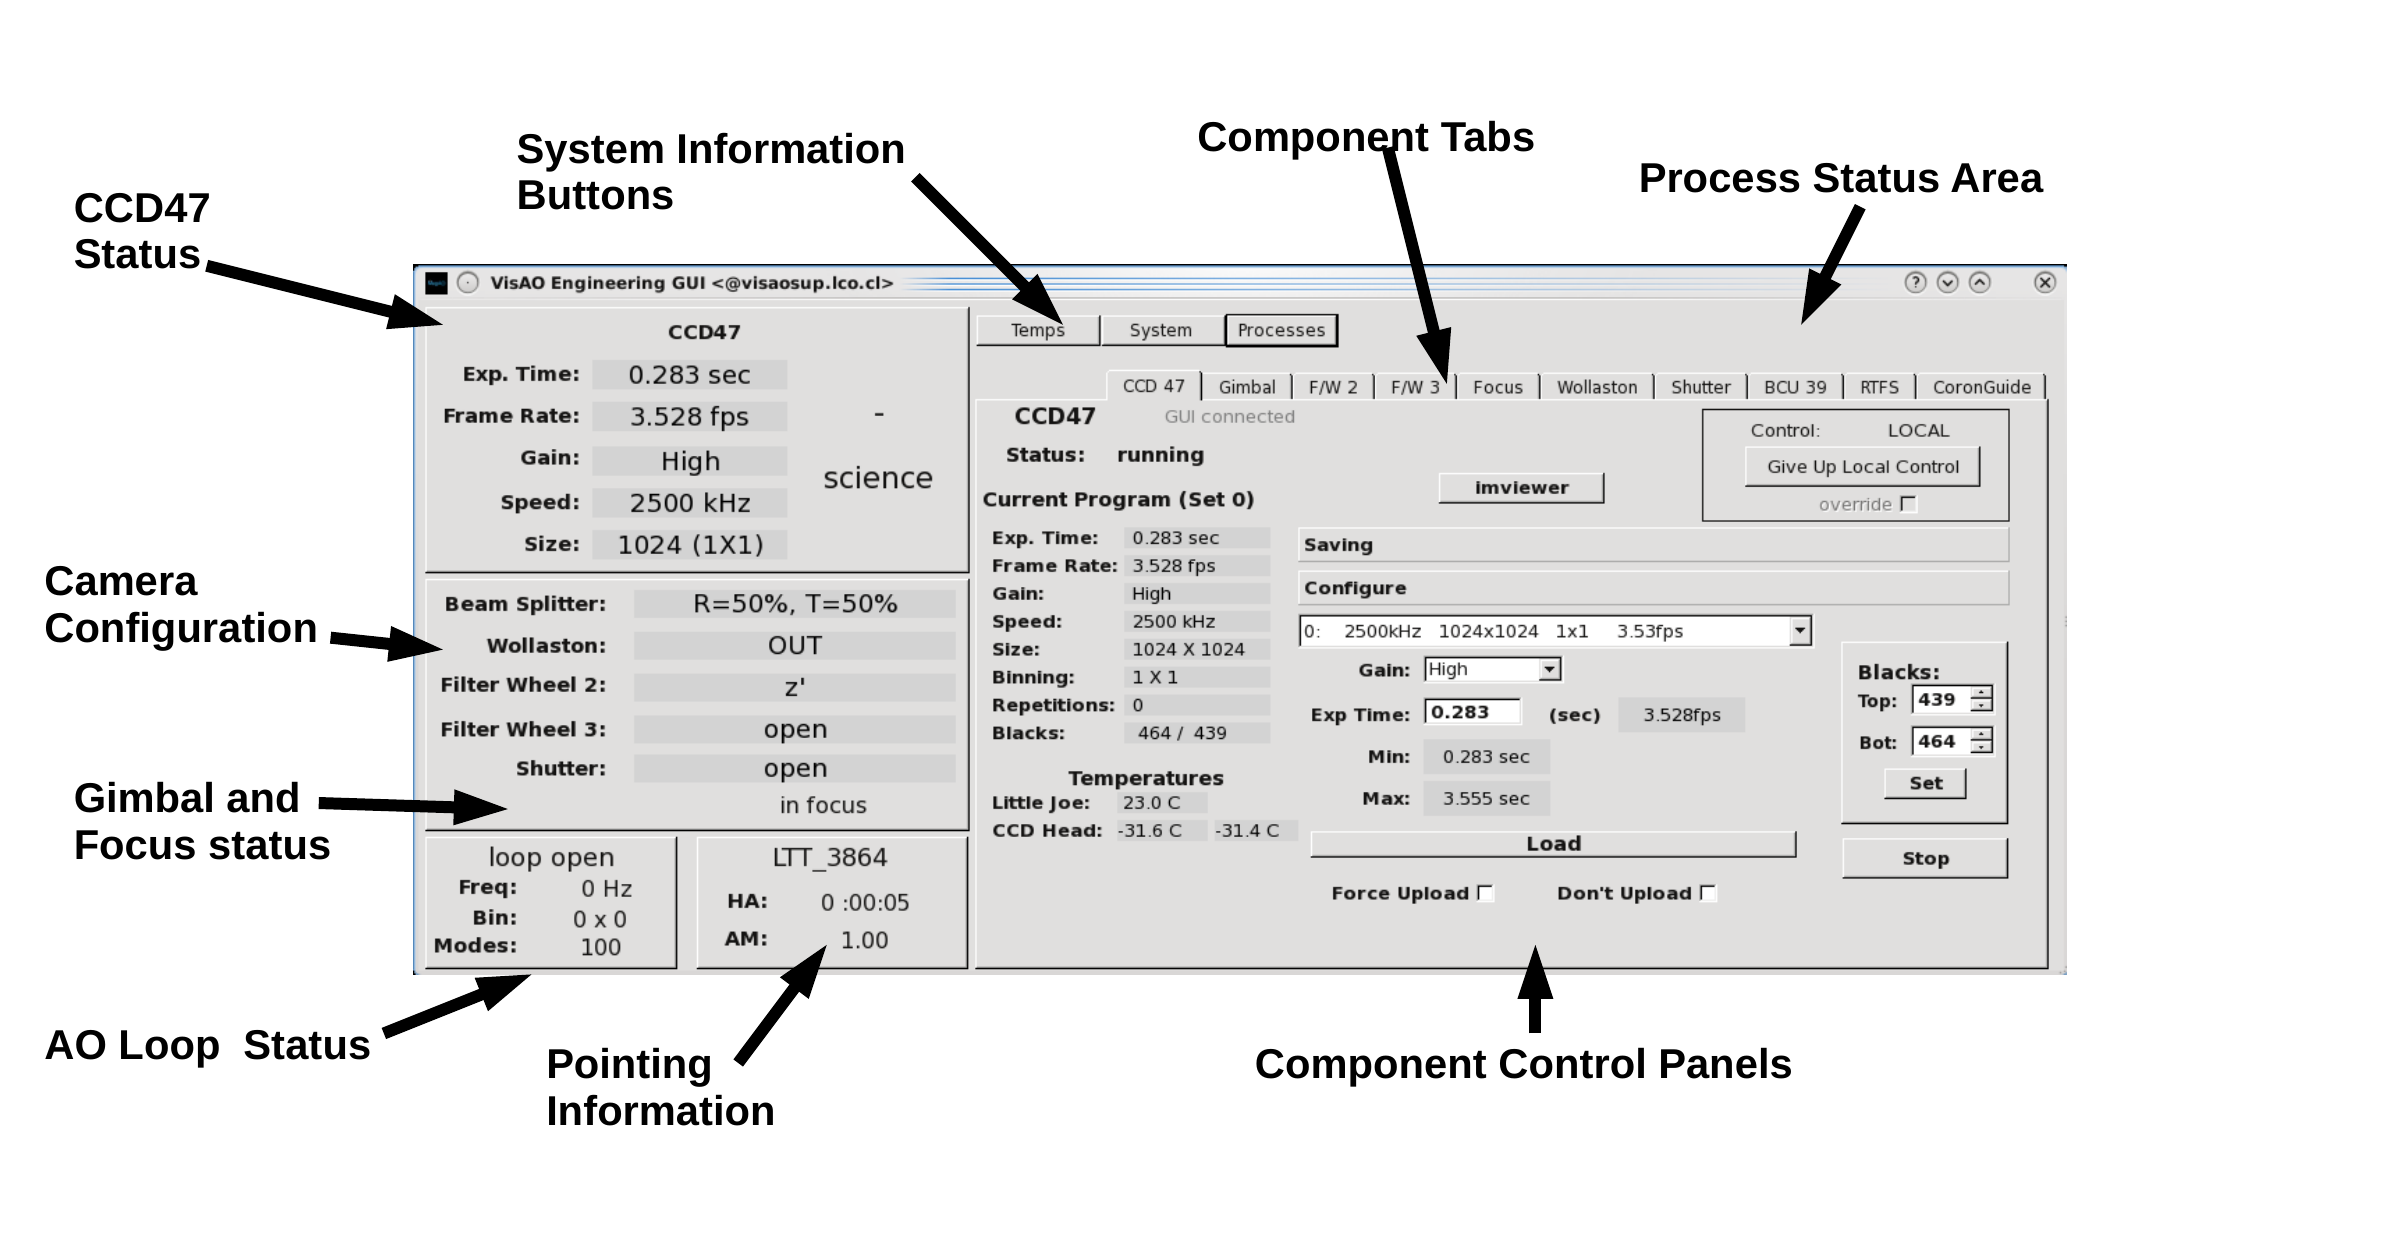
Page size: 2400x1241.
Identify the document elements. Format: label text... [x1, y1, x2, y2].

text_box Process Status Area [1624, 147, 2059, 209]
picture [413, 264, 2067, 975]
text_box AO Loop Status [29, 1014, 502, 1076]
text_box Component Control Panels [1240, 1033, 1949, 1095]
text_box Component Tabs [1182, 106, 1551, 168]
text_box System Information Buttons [501, 118, 1063, 226]
text_box CCD47 Status [59, 177, 296, 285]
text_box Camera Configuration [29, 550, 355, 659]
text_box Pointing Information [531, 1033, 827, 1142]
text_box Gimbal and Focus status [59, 767, 355, 916]
